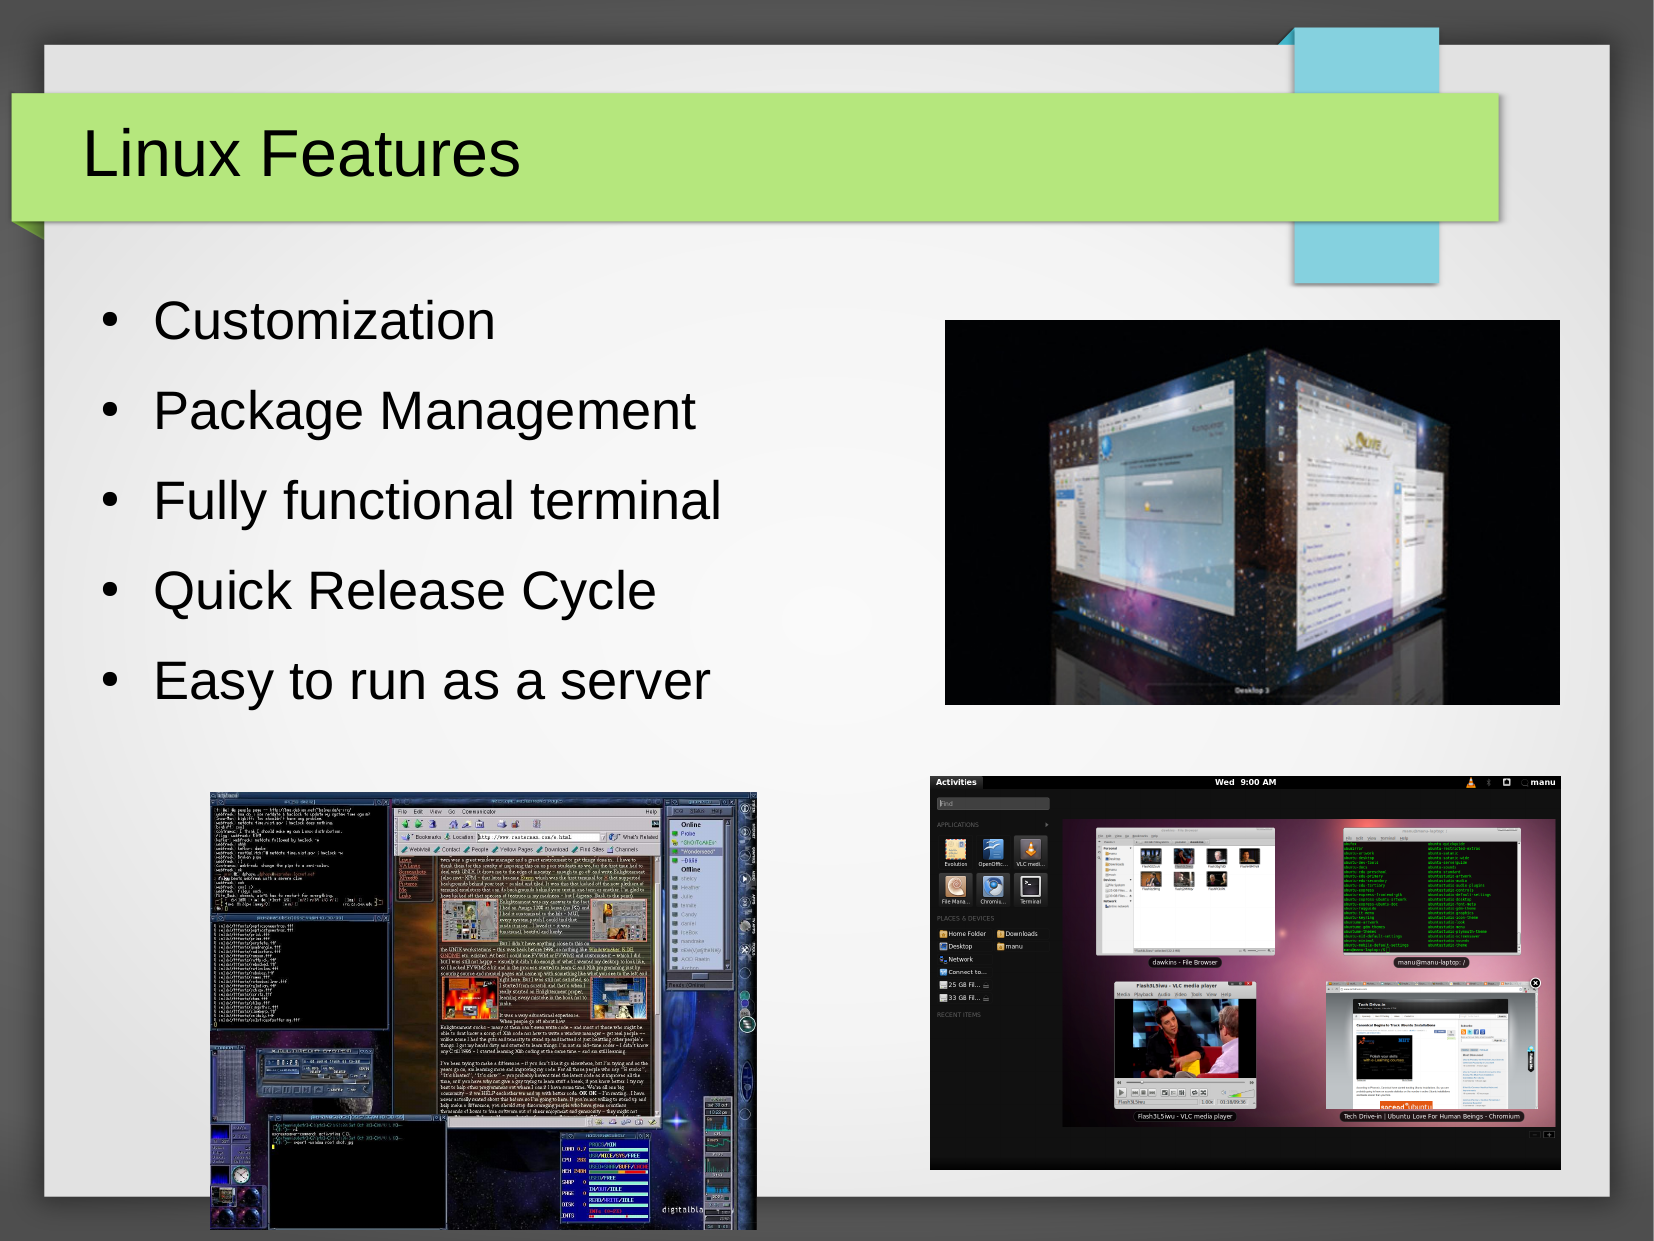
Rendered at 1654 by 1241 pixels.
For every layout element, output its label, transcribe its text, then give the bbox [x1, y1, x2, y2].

title Linux Features [82, 94, 1264, 213]
list Customization Package Management Fully functional terminal Quick Release Cycle Easy to run as a server [82, 290, 1571, 1010]
picture [0, 0, 1654, 1241]
